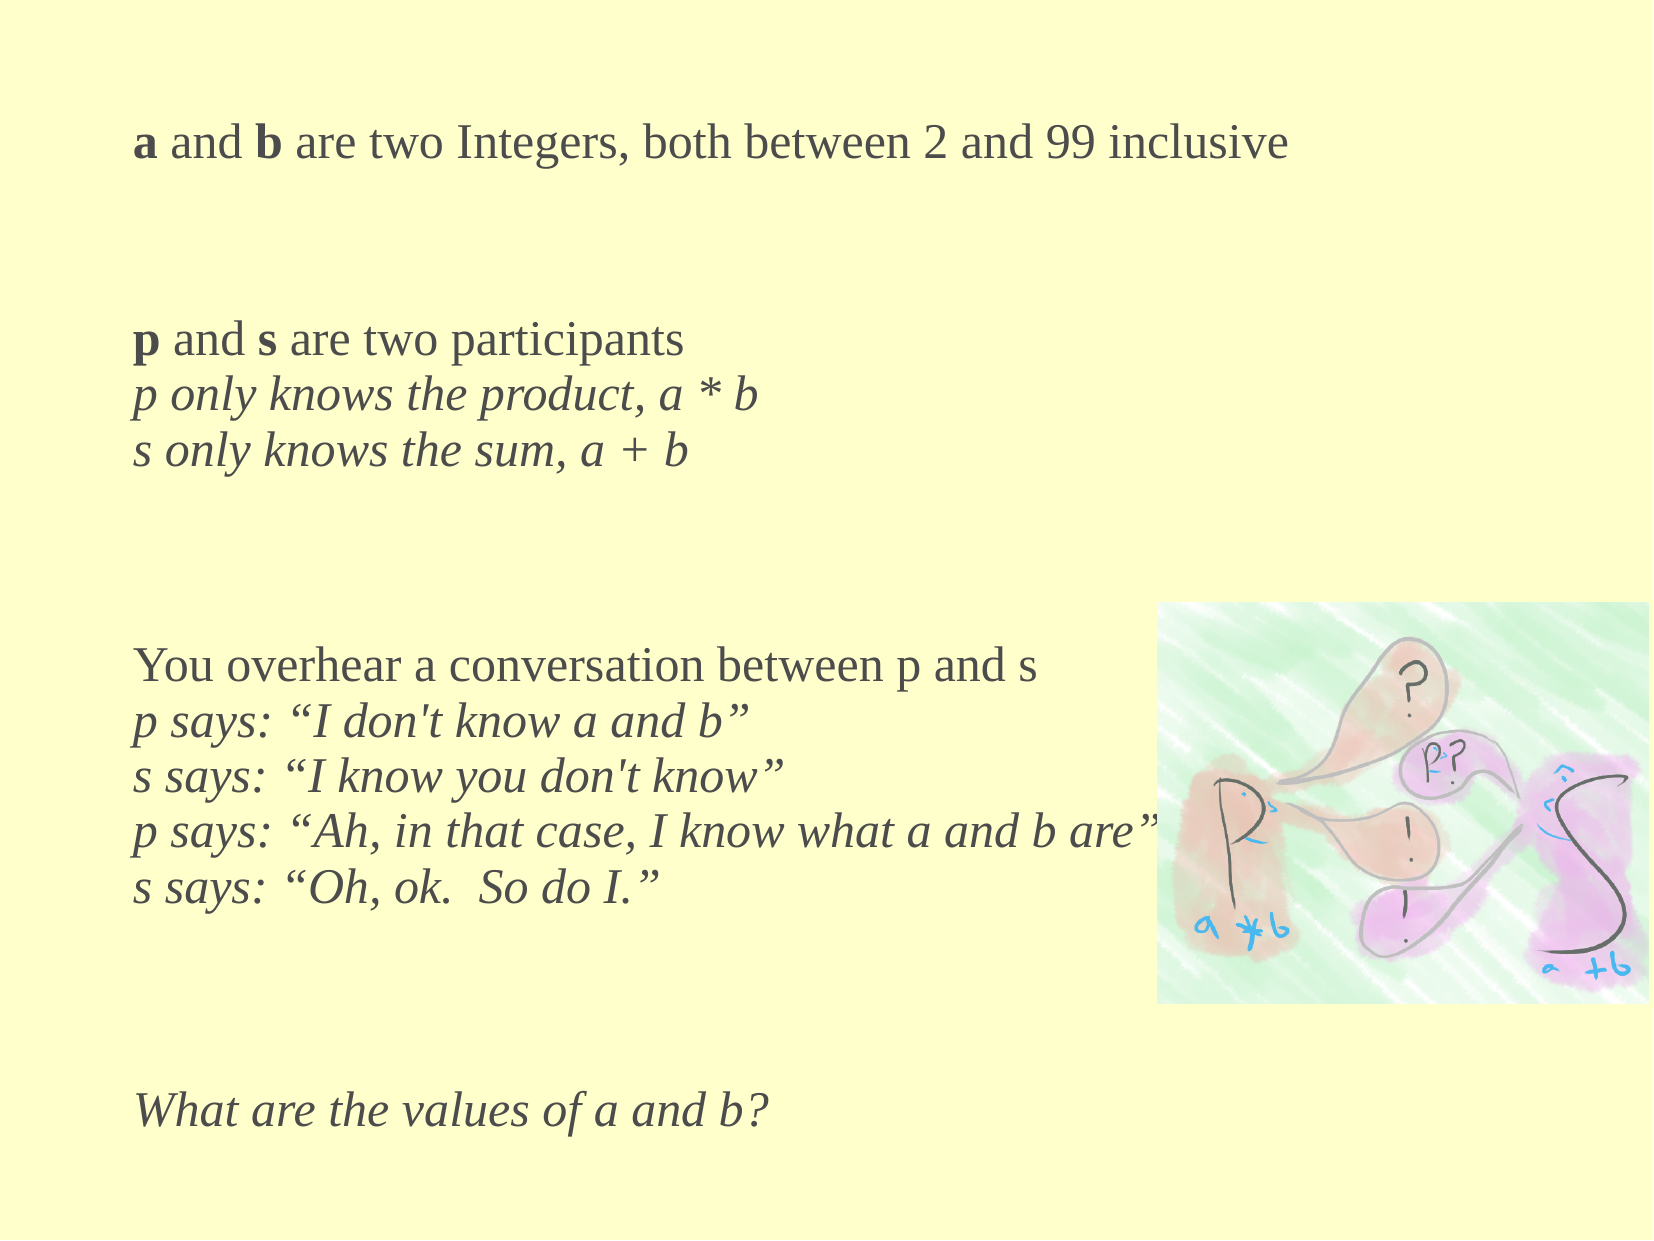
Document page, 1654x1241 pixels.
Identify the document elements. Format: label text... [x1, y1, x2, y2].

text_box You overhear a conversation between p and s p says: “I don't know a and b” s says: “I know you don't know” p says: “Ah, in that case, I know what a and b are” s says: “Oh, ok. So do I.” [118, 630, 1157, 922]
text_box What are the values of a and b? [118, 1074, 784, 1145]
picture [1157, 602, 1649, 1004]
text_box p and s are two participants p only knows the product, a * b s only knows the sum, a + b [118, 303, 775, 485]
text_box a and b are two Integers, both between 2 and 99 inclusive [118, 107, 1305, 178]
